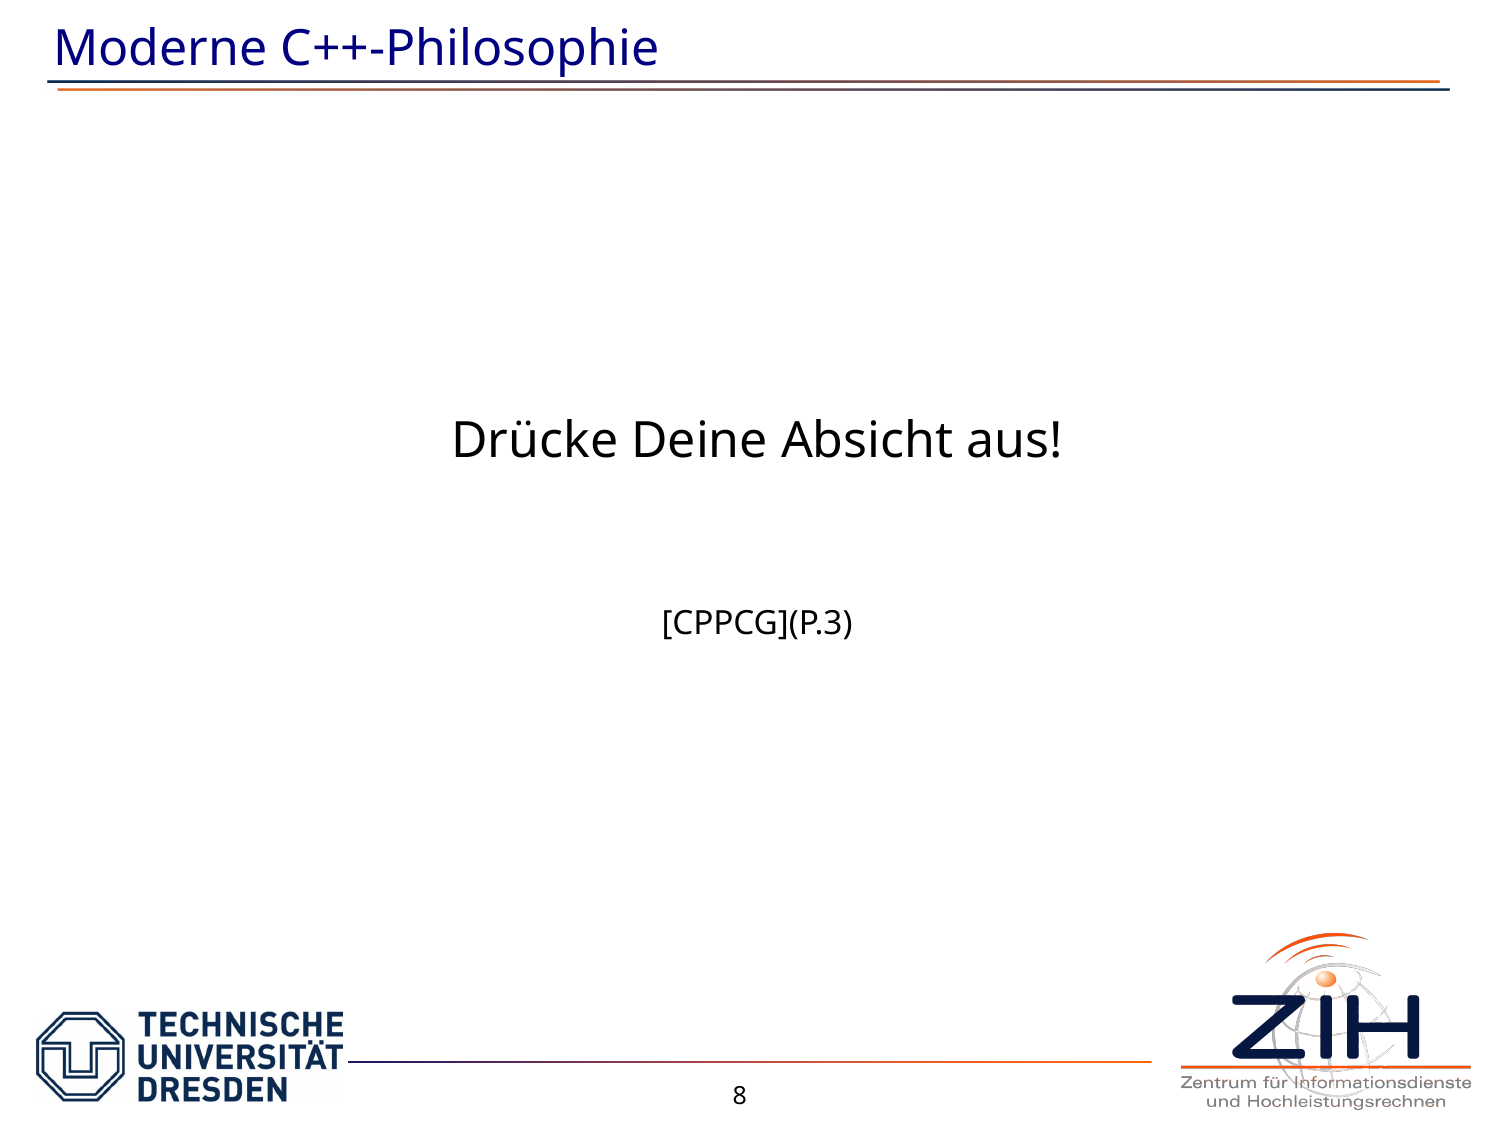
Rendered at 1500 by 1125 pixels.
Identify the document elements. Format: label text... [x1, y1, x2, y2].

picture [1181, 933, 1471, 1110]
list Drücke Deine Absicht aus! [CPPCG](P.3) [29, 118, 1486, 931]
title Moderne C++-Philosophie [53, 12, 1453, 81]
picture [47, 80, 1450, 91]
picture [35, 1011, 343, 1102]
